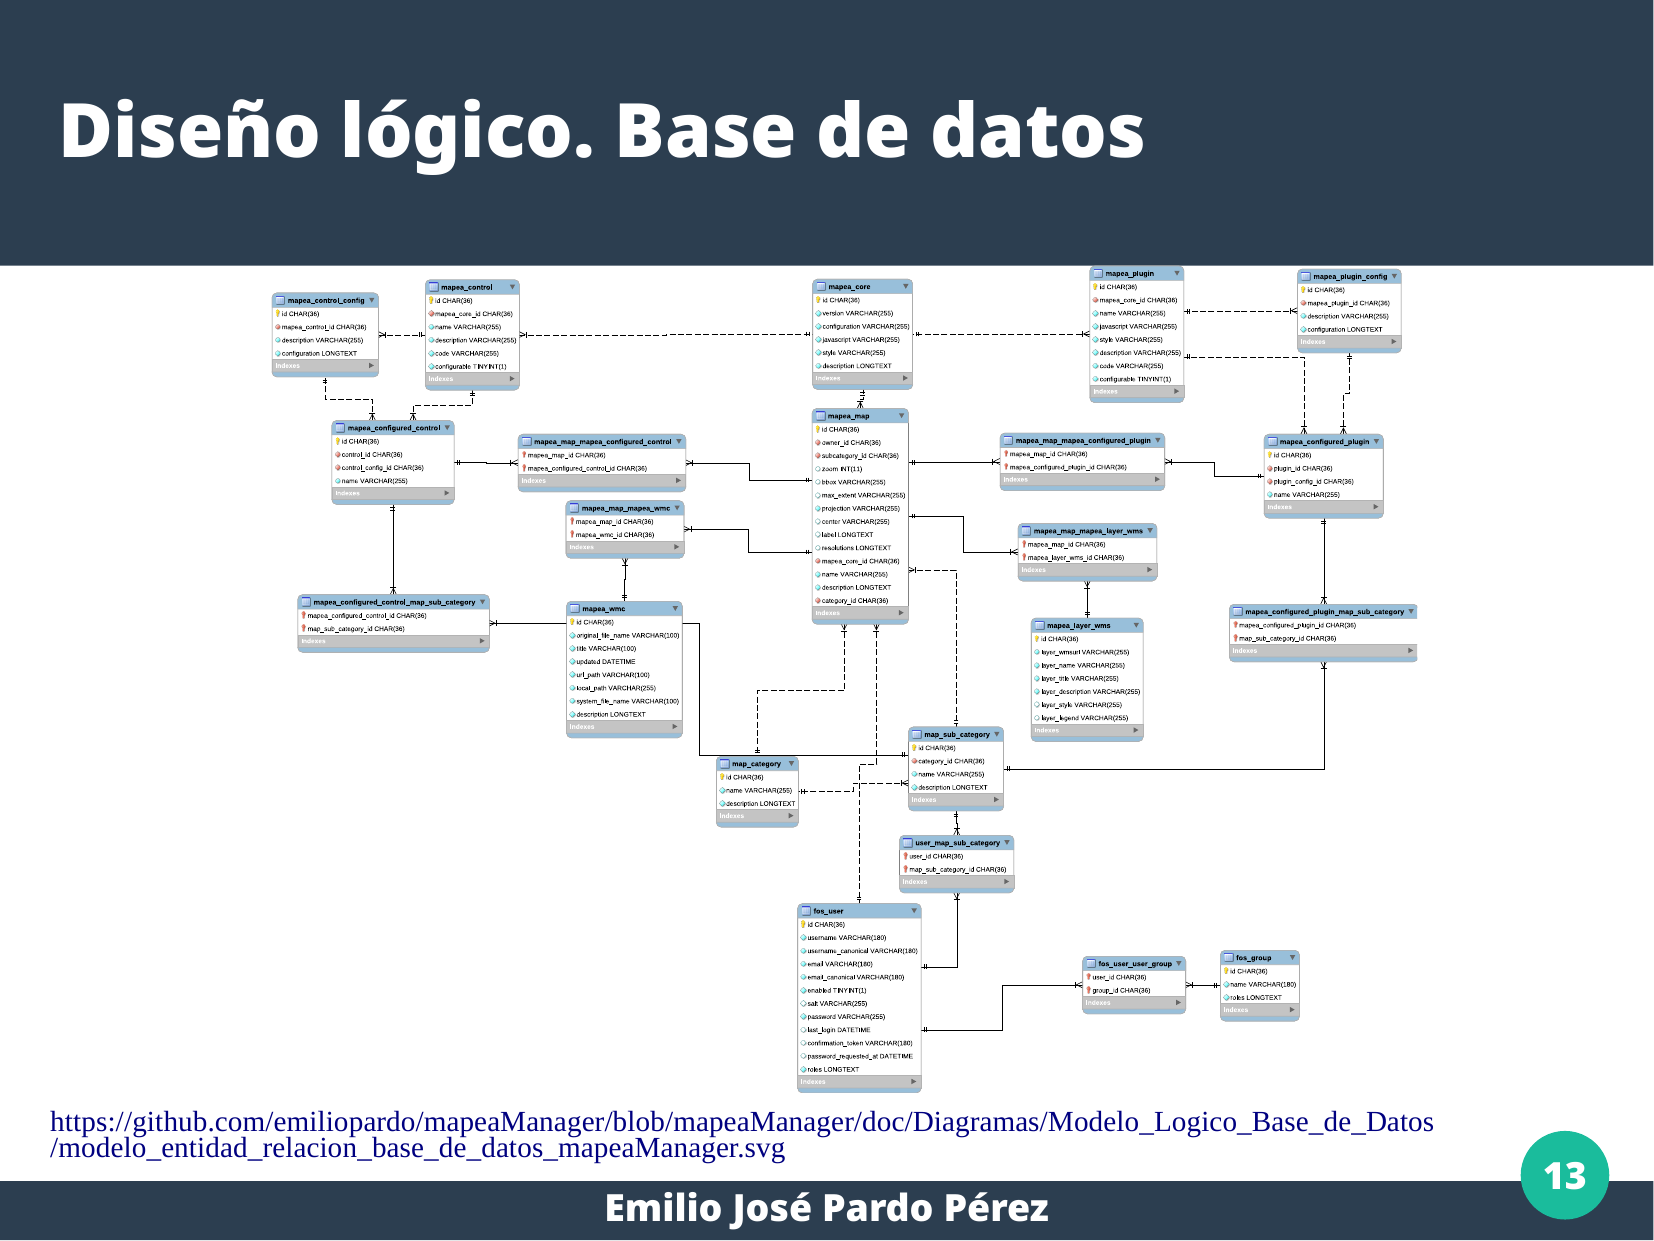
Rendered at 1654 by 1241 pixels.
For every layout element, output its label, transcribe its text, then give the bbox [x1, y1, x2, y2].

title Diseño lógico. Base de datos [59, 49, 1595, 207]
text_box https://github.com/emiliopardo/mapeaManager/blob/mapeaManager/doc/Diagramas/Modelo_Logico_Base_de_Datos/modelo_entidad_relacion_base_de_datos_mapeaManager.svg [35, 1098, 1453, 1146]
picture [236, 265, 1418, 1093]
